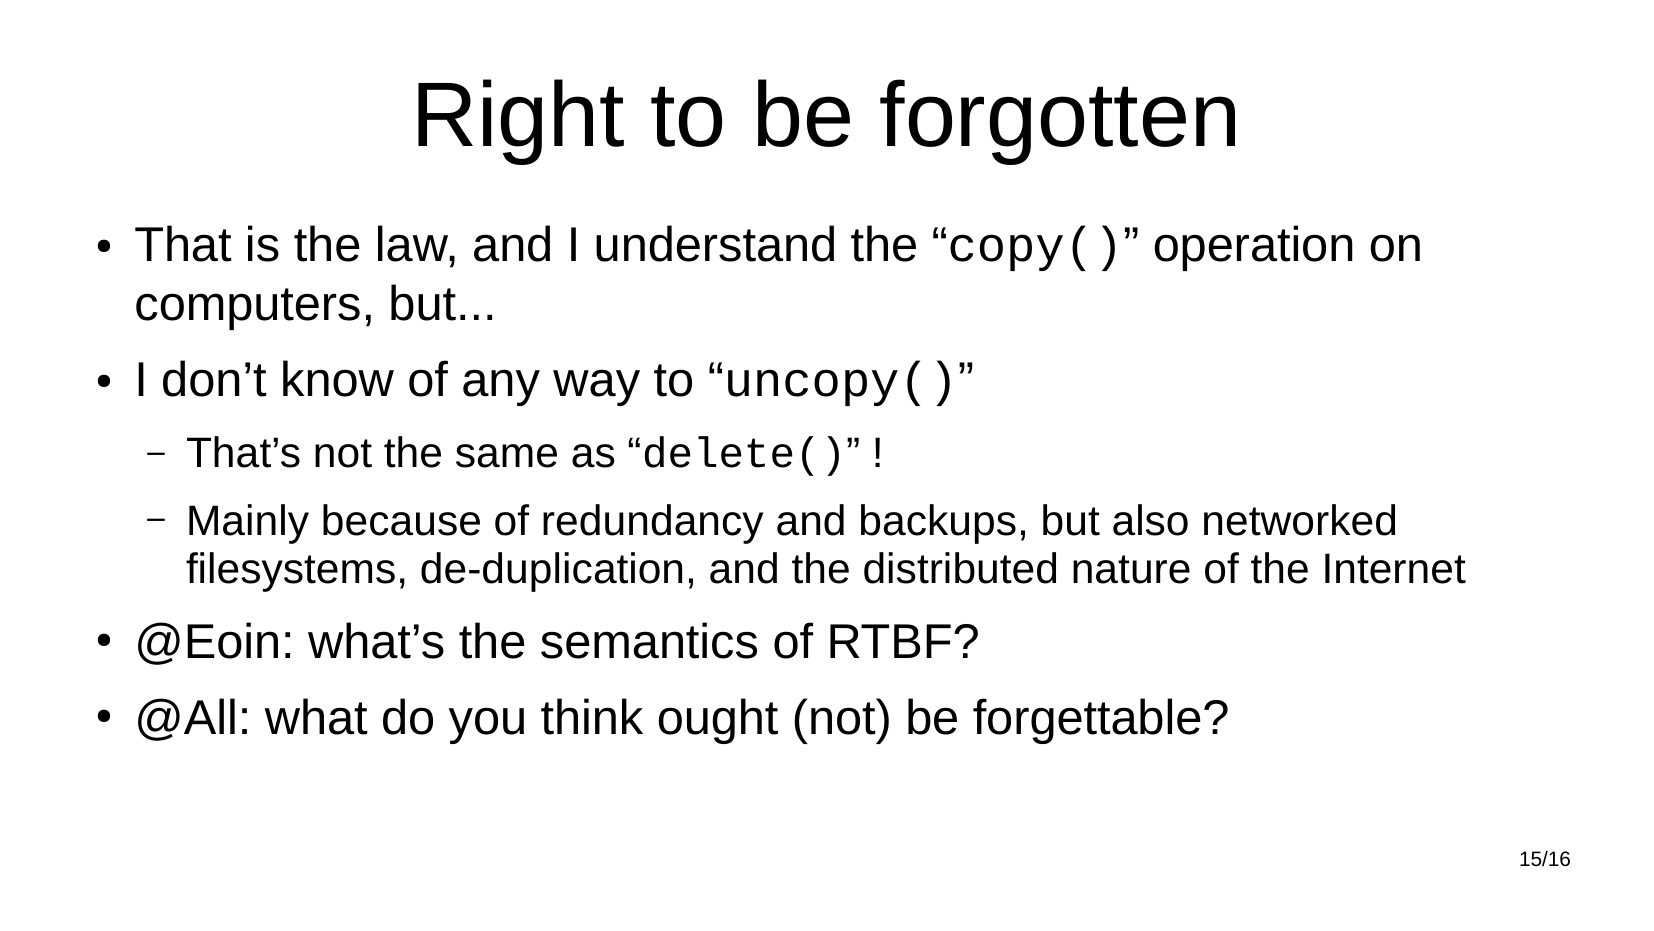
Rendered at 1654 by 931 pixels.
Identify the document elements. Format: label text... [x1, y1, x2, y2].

title Right to be forgotten [82, 37, 1571, 193]
list That is the law, and I understand the “copy()” operation on computers, but... I don’t know of any way to “uncopy()” That’s not the same as “delete()” ! Mainly because of redundancy and backups, but also networked filesystems, de-duplication, and the distributed nature of the Internet @Eoin: what’s the semantics of RTBF? @All: what do you think ought (not) be forgettable? [82, 217, 1571, 758]
